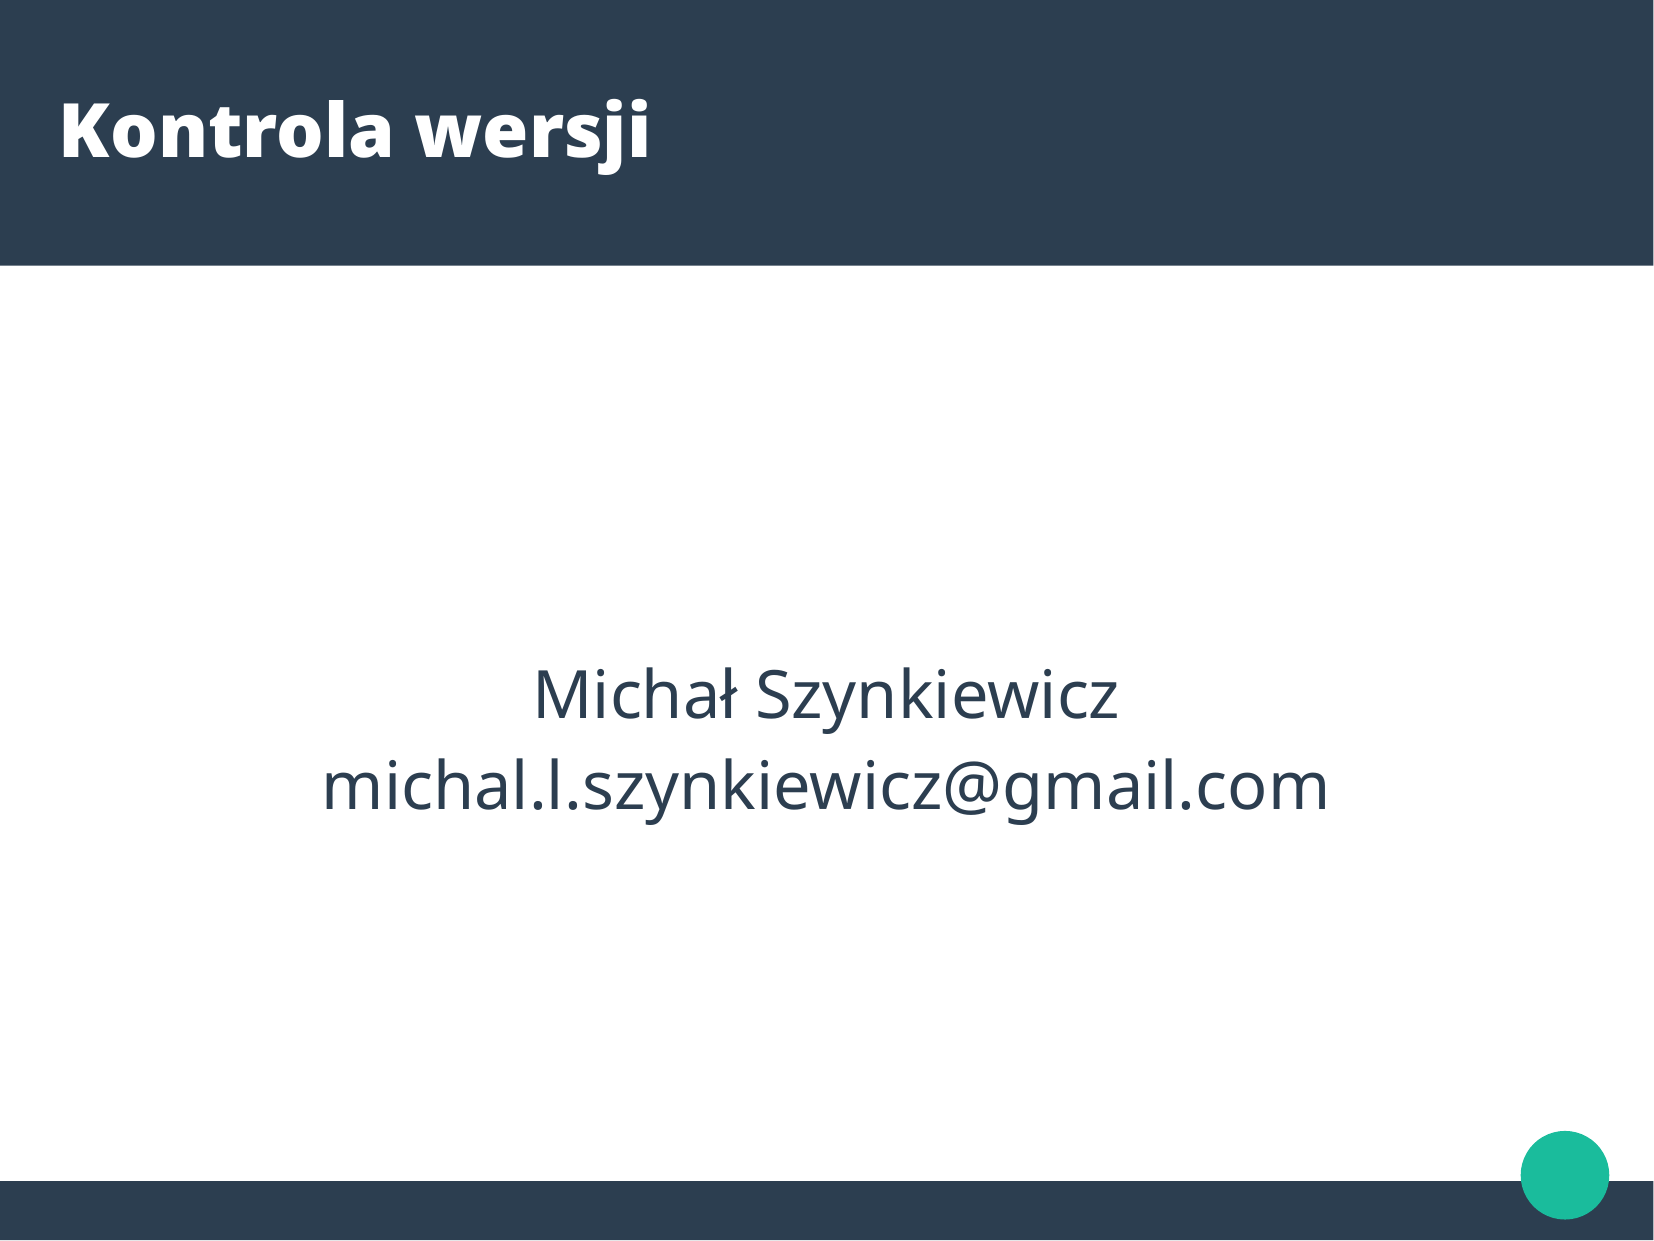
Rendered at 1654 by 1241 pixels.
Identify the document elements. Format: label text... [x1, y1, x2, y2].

subtitle Michał Szynkiewicz michal.l.szynkiewicz@gmail.com [59, 324, 1595, 1152]
title Kontrola wersji [59, 24, 1595, 232]
